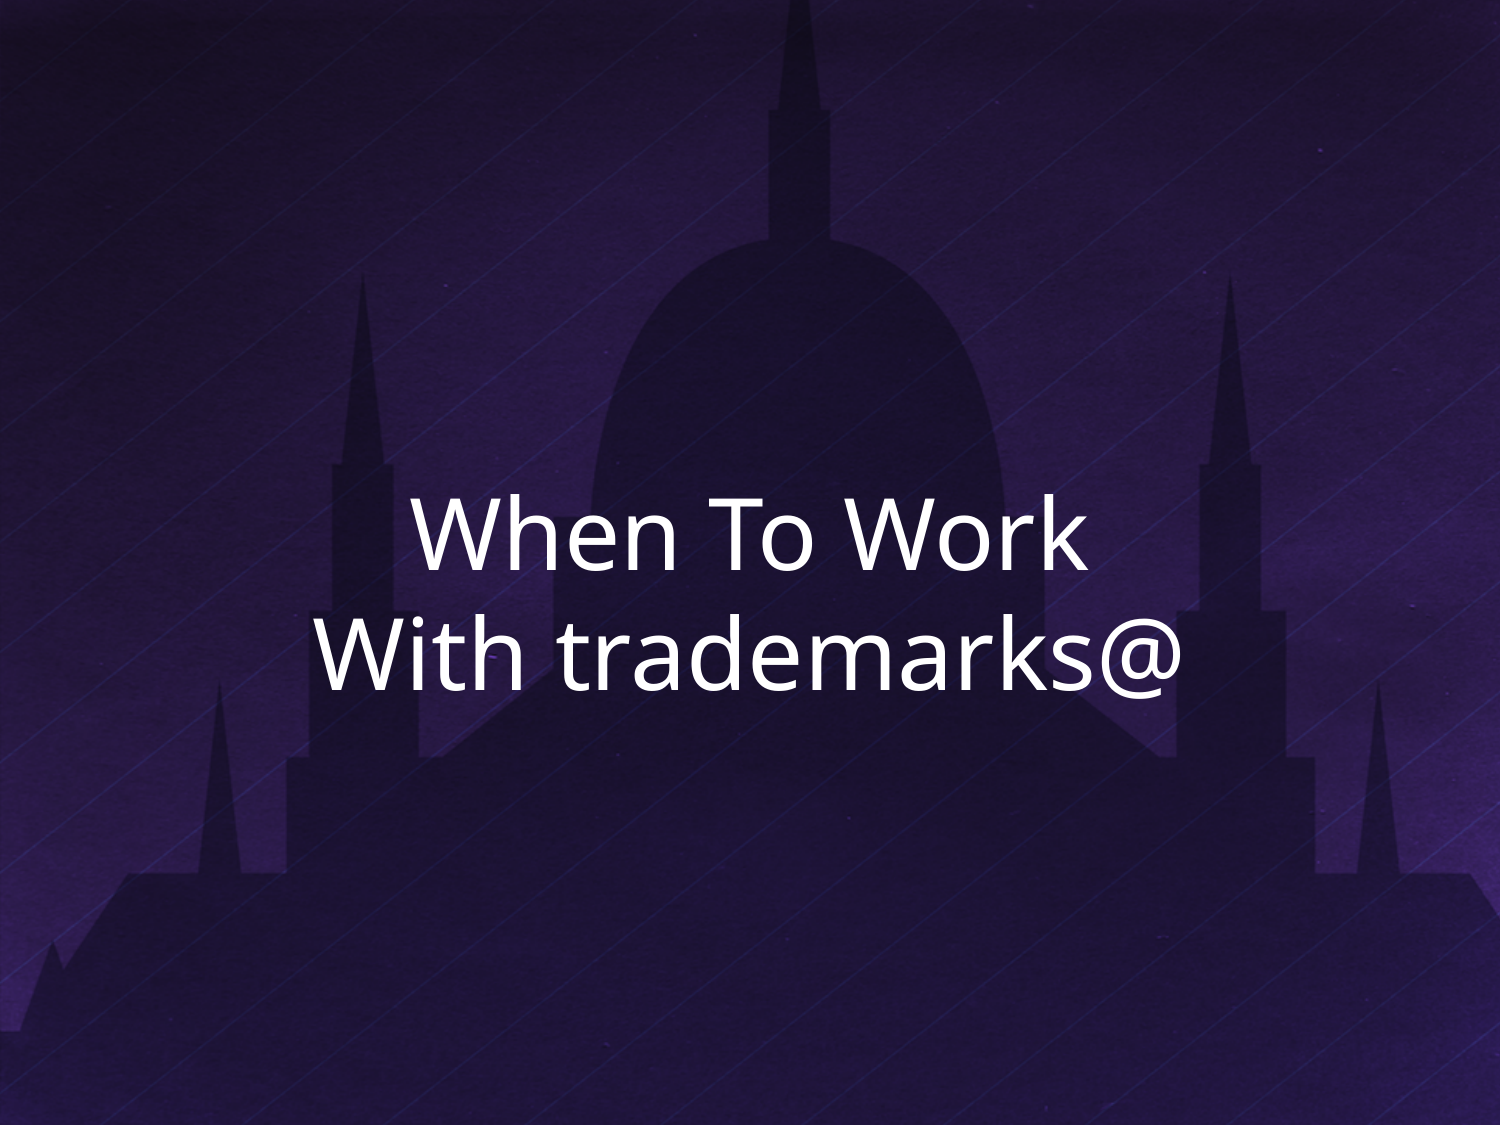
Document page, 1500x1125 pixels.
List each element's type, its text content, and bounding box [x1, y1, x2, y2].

picture [0, 0, 1500, 1125]
title When To Work With trademarks@ [112, 470, 1388, 712]
